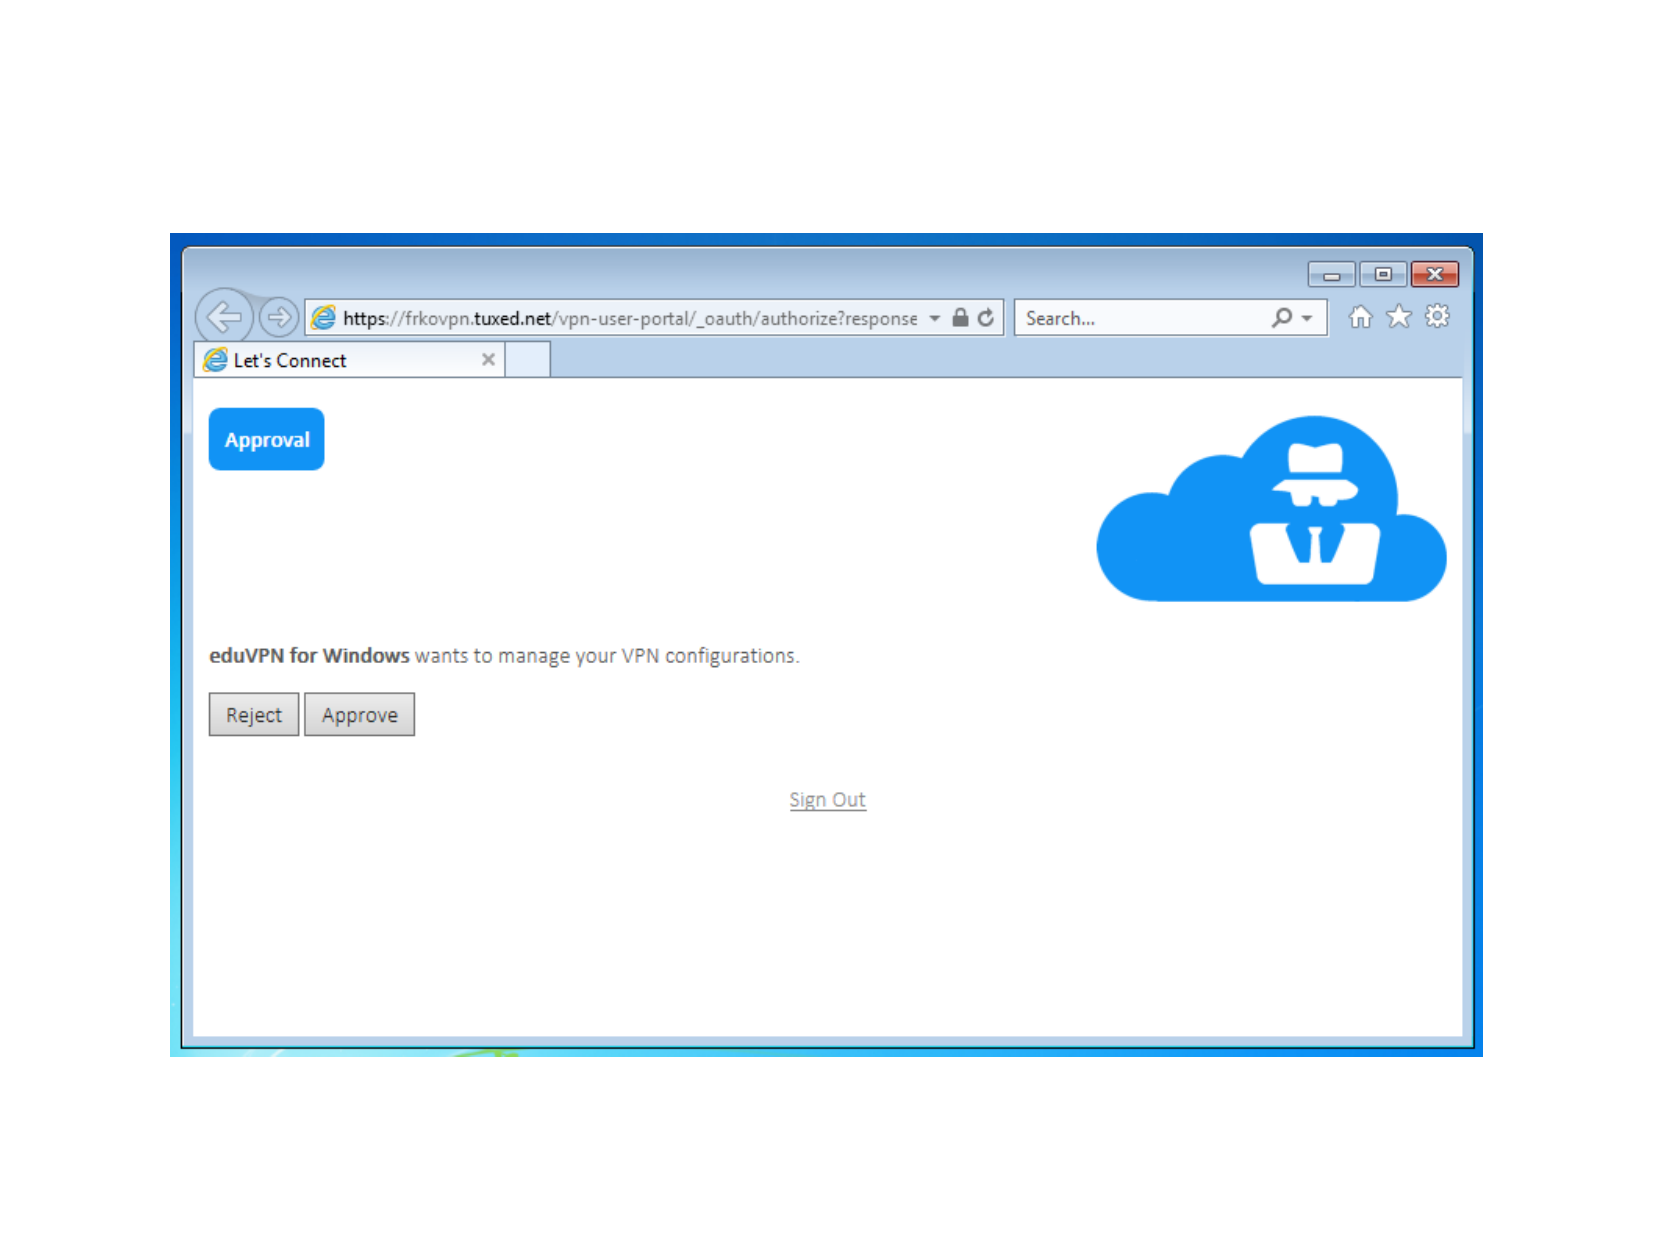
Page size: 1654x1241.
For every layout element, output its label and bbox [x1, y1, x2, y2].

picture [170, 233, 1483, 1057]
